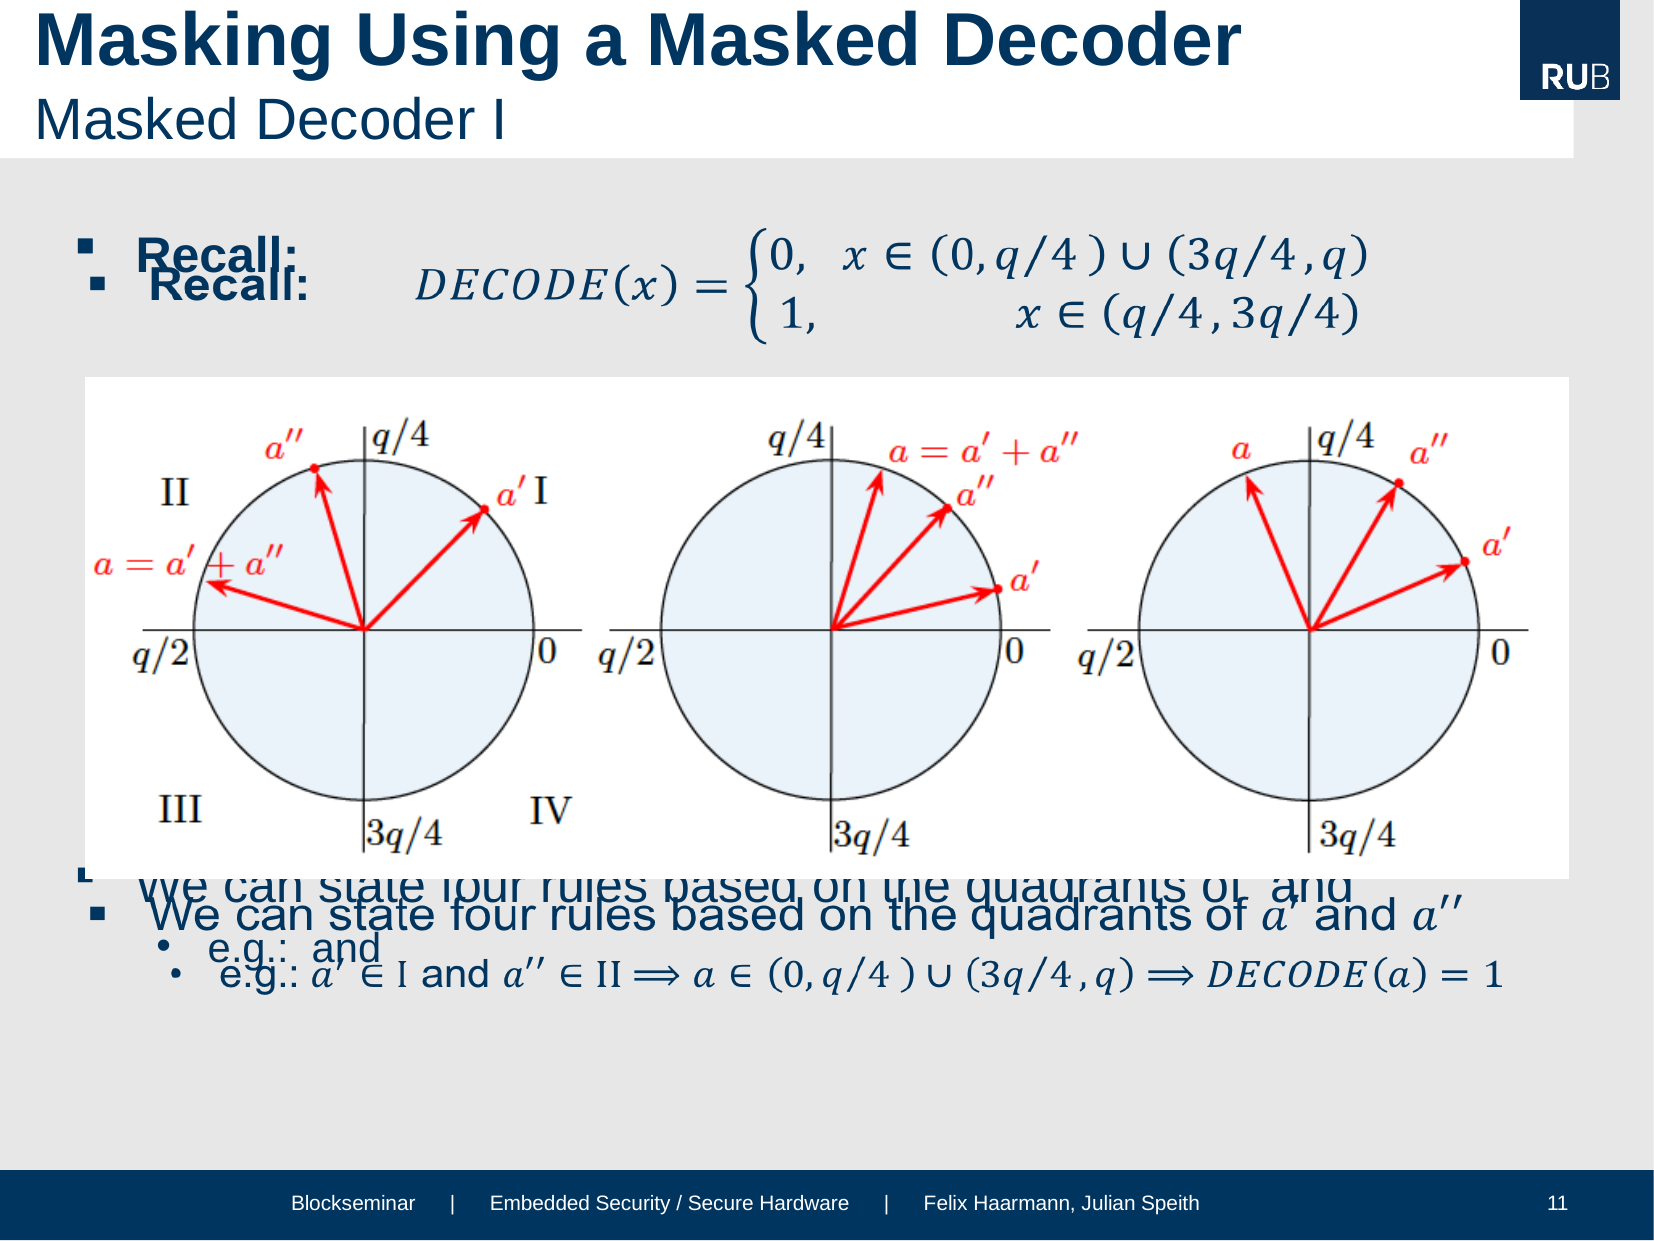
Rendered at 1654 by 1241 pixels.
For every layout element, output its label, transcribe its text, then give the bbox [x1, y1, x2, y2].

picture [1520, 0, 1620, 100]
title Masking Using a Masked Decoder Masked Decoder I [20, 0, 1507, 149]
list [58, 214, 1542, 1114]
picture [85, 377, 1569, 879]
